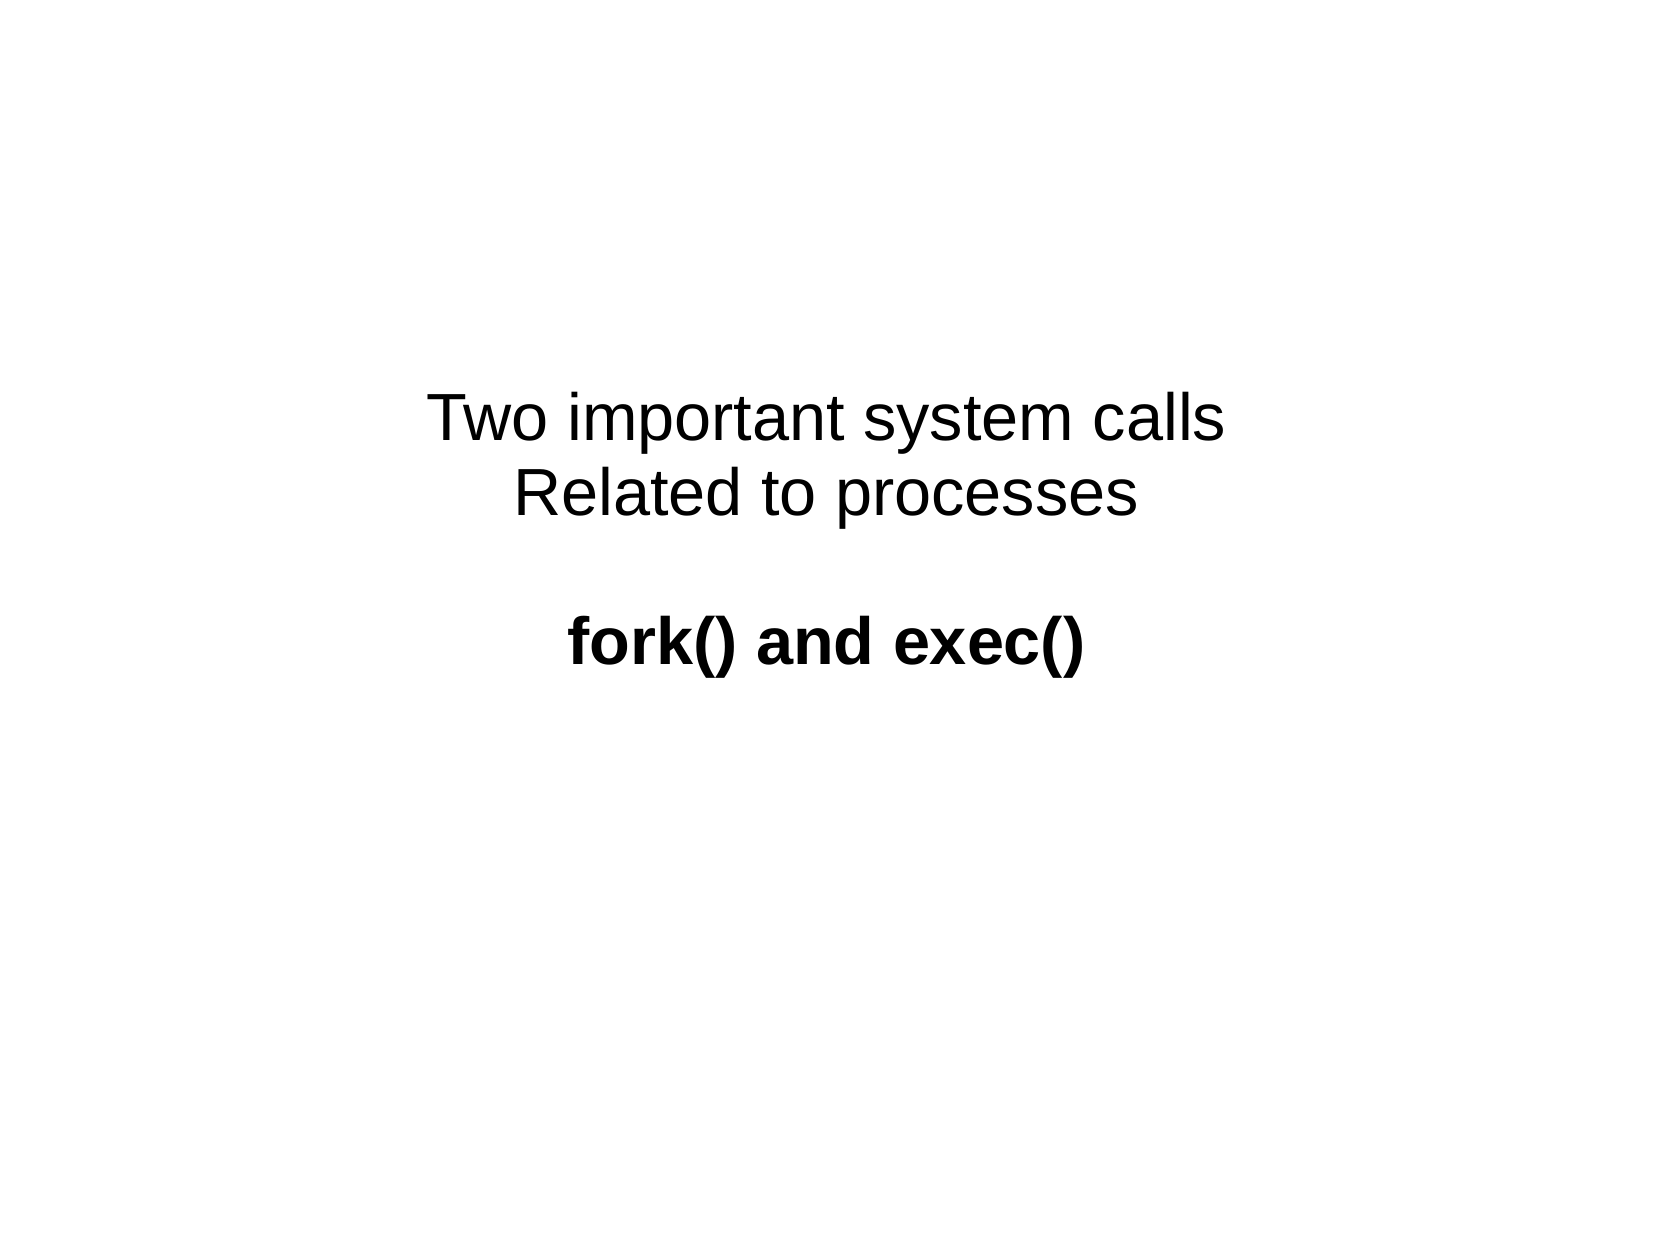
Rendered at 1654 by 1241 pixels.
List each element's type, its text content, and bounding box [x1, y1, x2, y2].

subtitle Two important system calls Related to processes fork() and exec() [82, 49, 1571, 1010]
